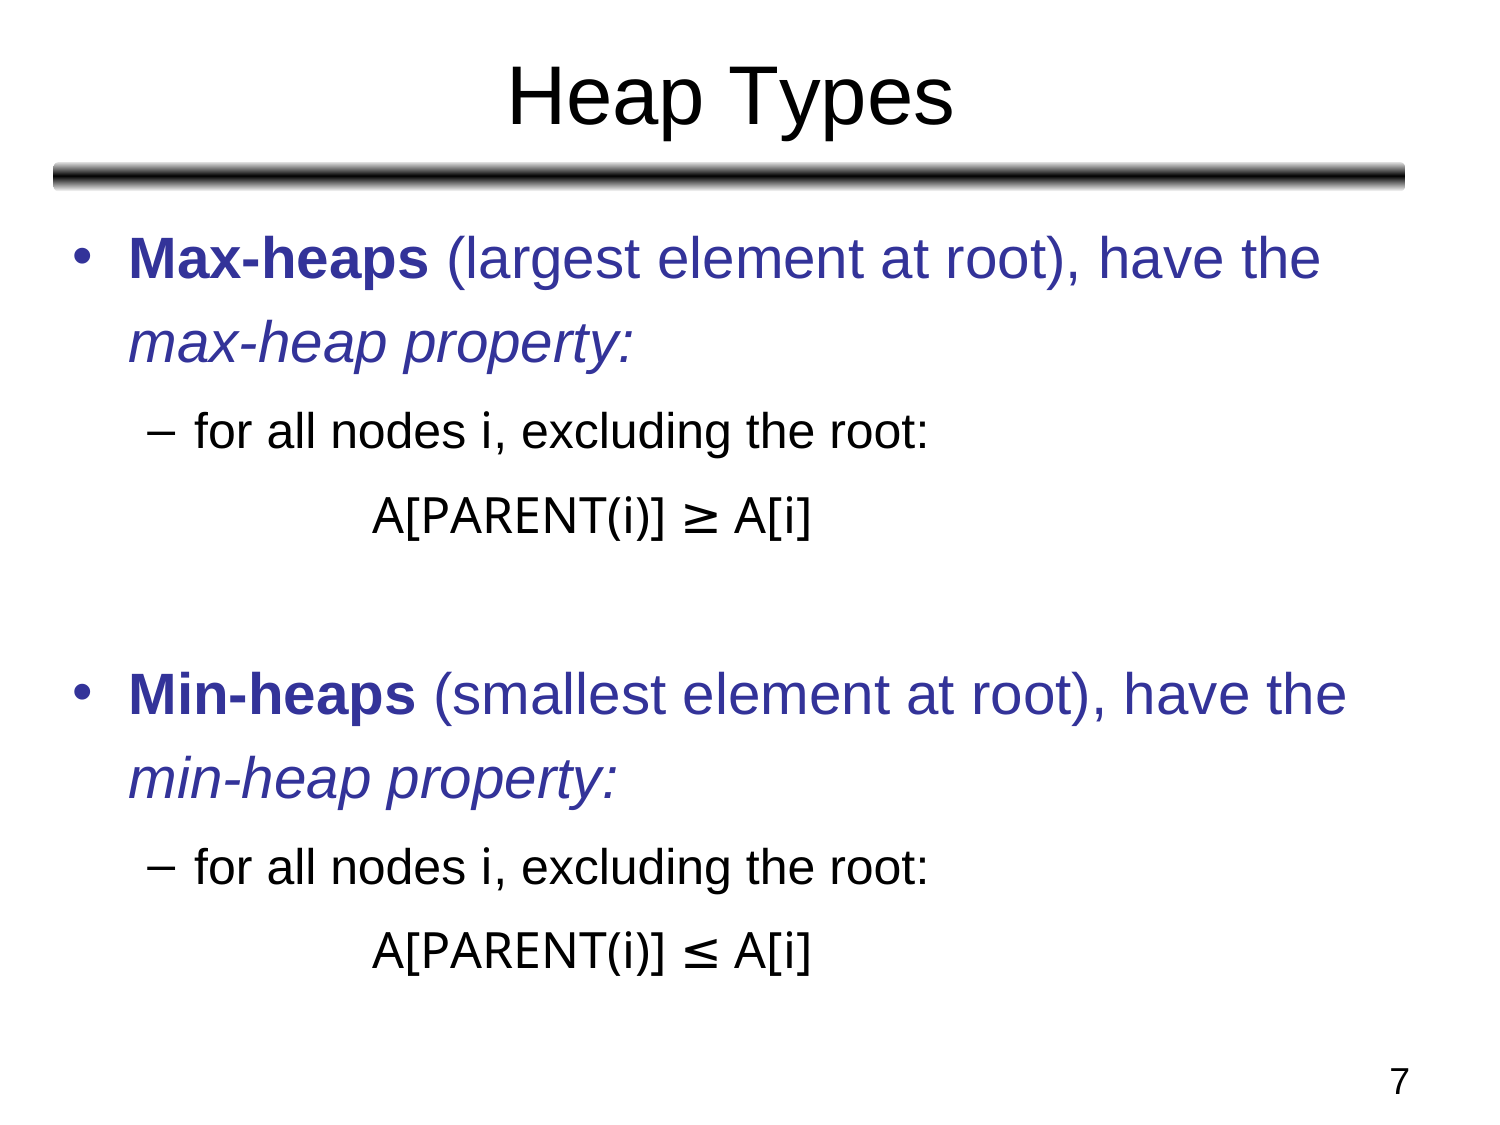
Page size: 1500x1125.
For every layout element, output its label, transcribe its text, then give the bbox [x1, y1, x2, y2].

title Heap Types [55, 16, 1406, 166]
list Max-heaps (largest element at root), have the max-heap property: for all nodes i, excluding the root: A[PARENT(i)] ≥ A[i] Min-heaps (smallest element at root), have the min-heap property: for all nodes i, excluding the root: A[PARENT(i)] ≤ A[i] [57, 199, 1408, 1032]
